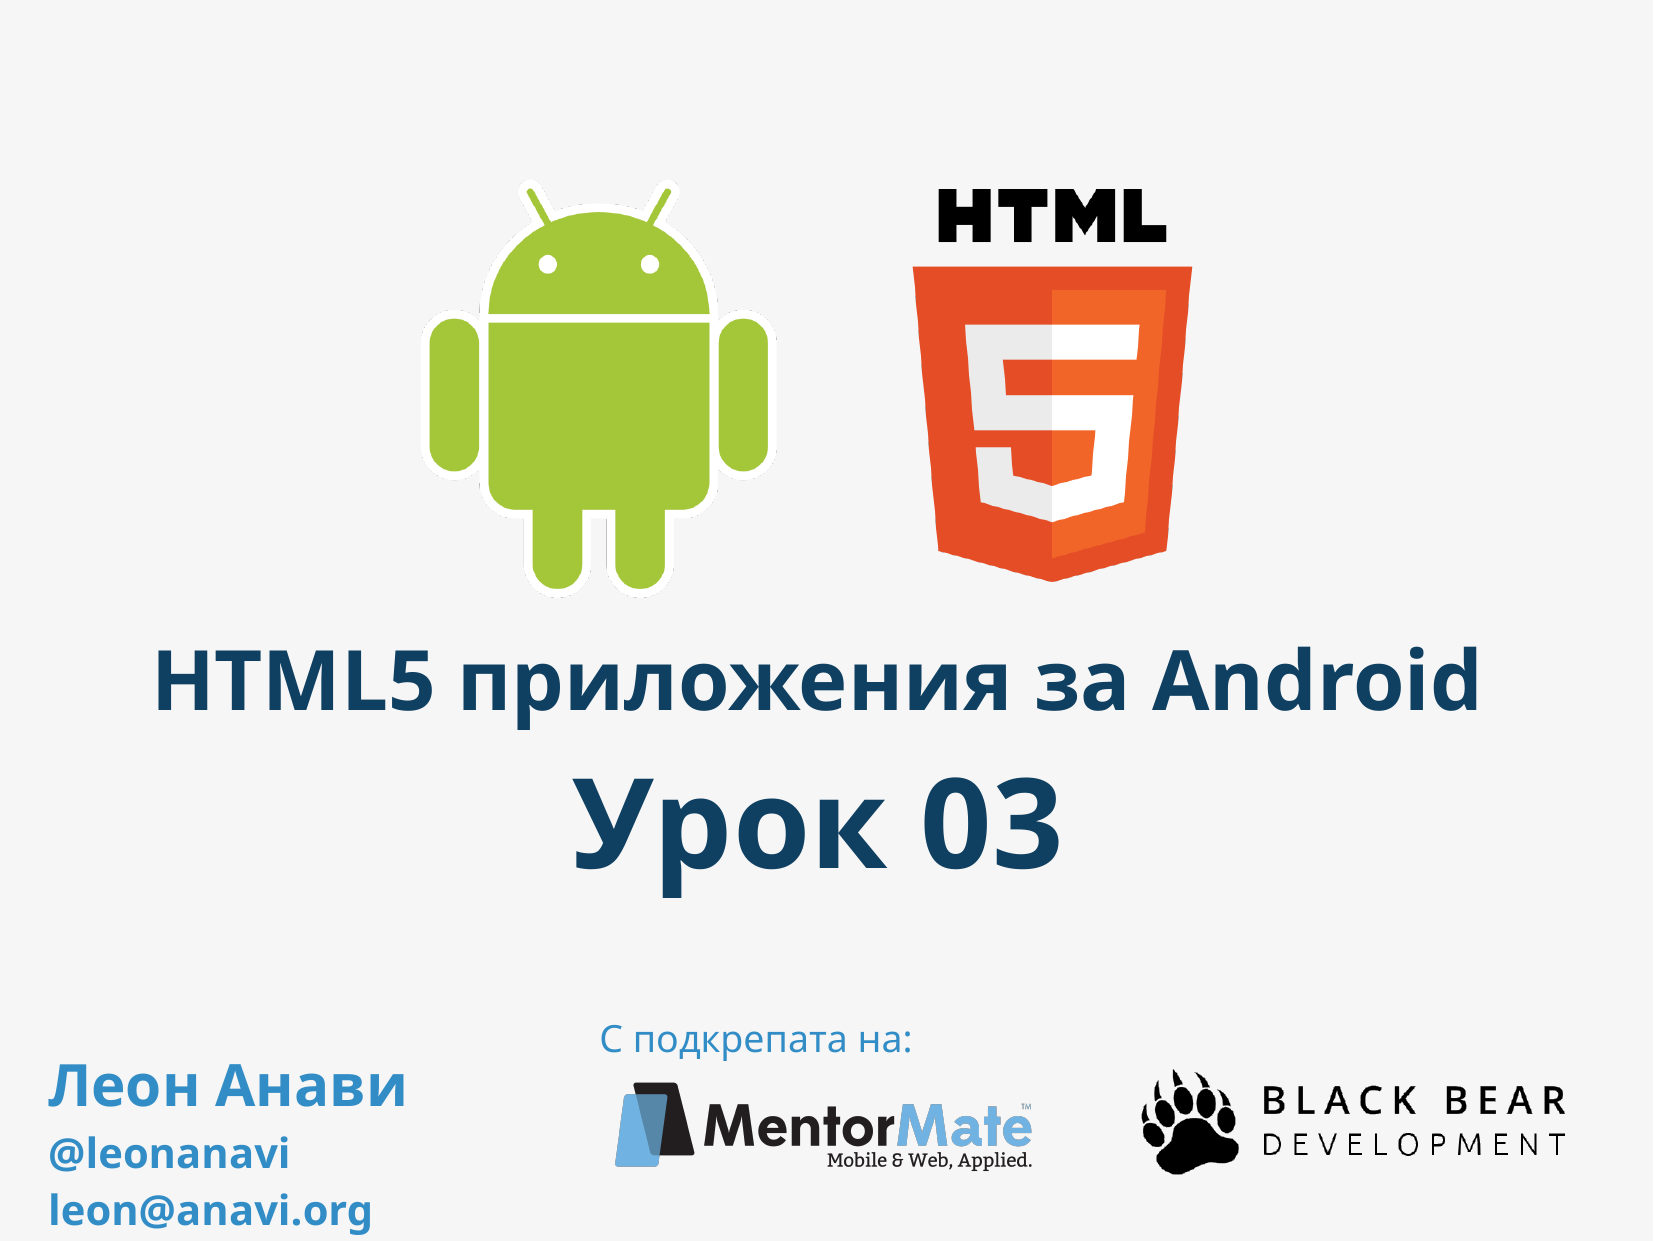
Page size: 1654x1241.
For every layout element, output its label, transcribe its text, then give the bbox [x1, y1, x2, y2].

text_box Леон Анави @leonanavi leon@anavi.org [33, 1037, 409, 1219]
text_box С подкрепата на: [584, 1005, 912, 1064]
title HTML5 приложения за Android Урок 03 [105, 553, 1531, 973]
picture [610, 1077, 1036, 1176]
picture [420, 179, 777, 598]
picture [855, 189, 1249, 582]
picture [1121, 1042, 1585, 1201]
